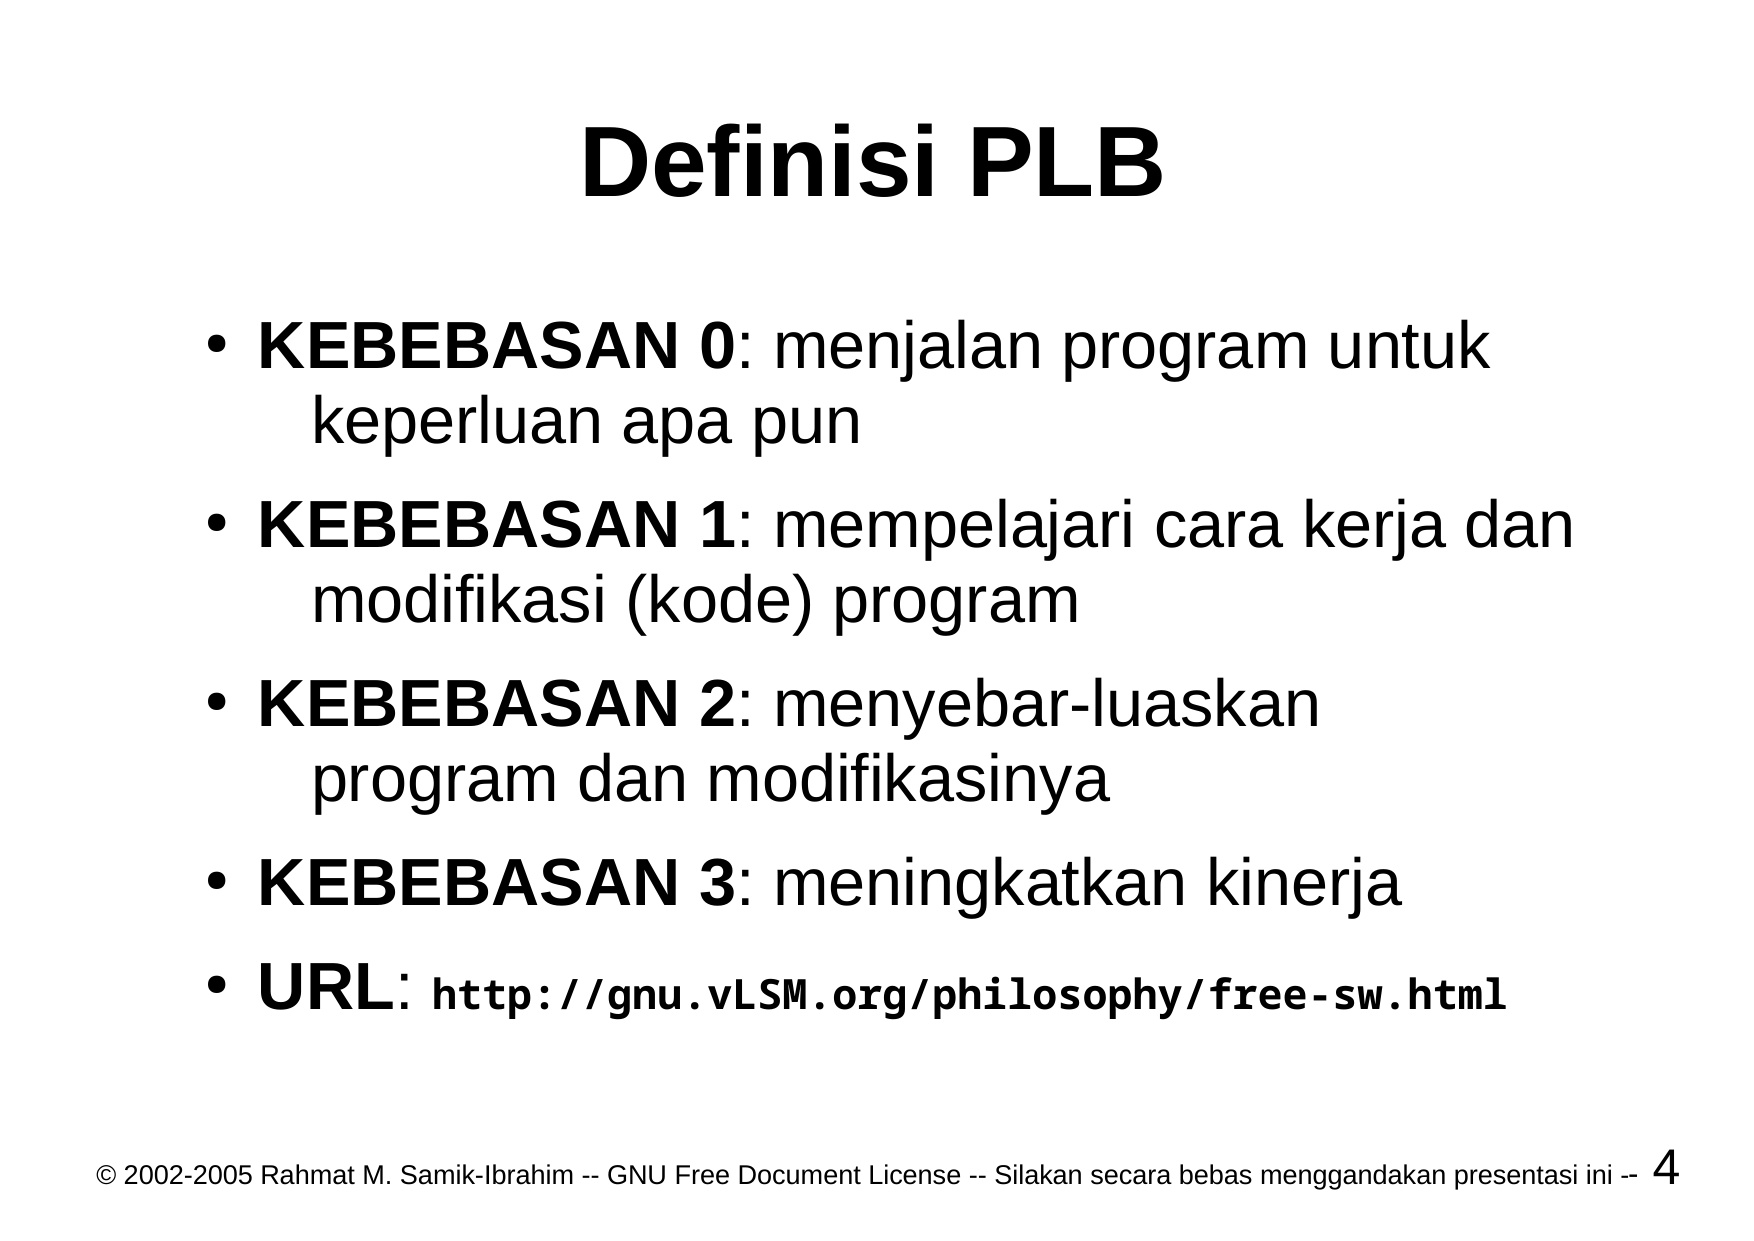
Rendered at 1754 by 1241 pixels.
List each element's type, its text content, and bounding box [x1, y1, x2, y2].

title Definisi PLB [164, 65, 1582, 258]
list KEBEBASAN 0: menjalan program untuk keperluan apa pun KEBEBASAN 1: mempelajari cara kerja dan modifikasi (kode) program KEBEBASAN 2: menyebar-luaskan program dan modifikasinya KEBEBASAN 3: meningkatkan kinerja URL: http://gnu.vLSM.org/philosophy/free-sw.html [169, 307, 1587, 1084]
